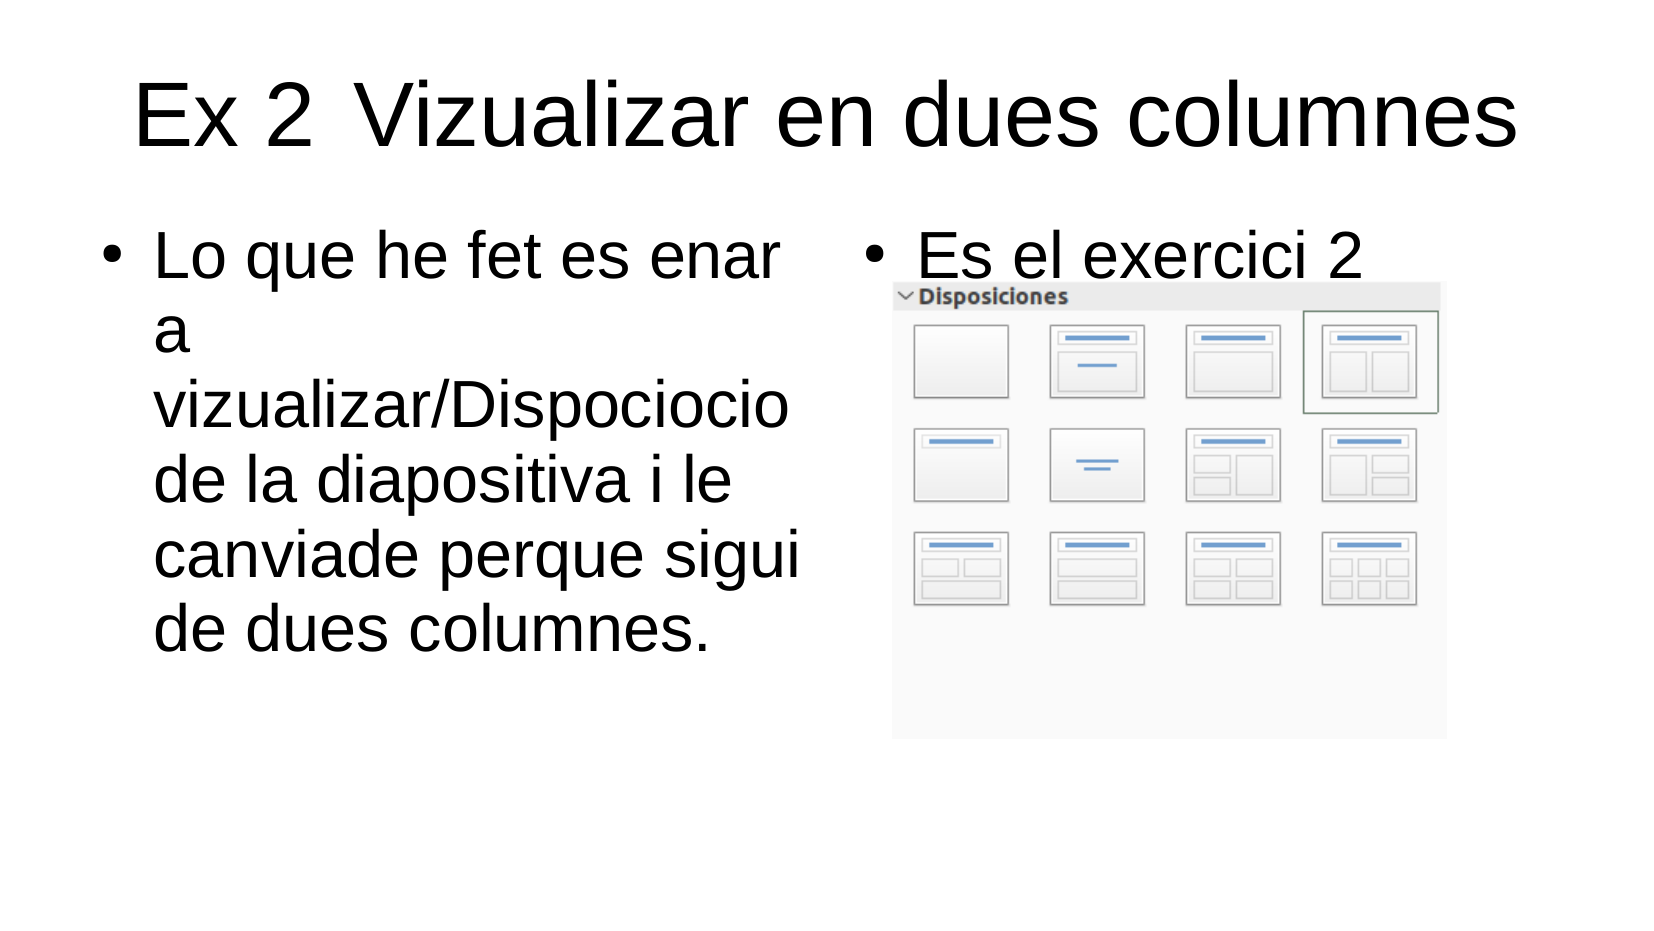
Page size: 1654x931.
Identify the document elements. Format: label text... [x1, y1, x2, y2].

list Es el exercici 2 [845, 217, 1572, 758]
picture [892, 281, 1447, 739]
title Ex 2 Vizualizar en dues columnes [82, 37, 1571, 193]
list Lo que he fet es enar a vizualizar/Dispociocio de la diapositiva i le canviade perque sigui de dues columnes. [82, 217, 809, 758]
